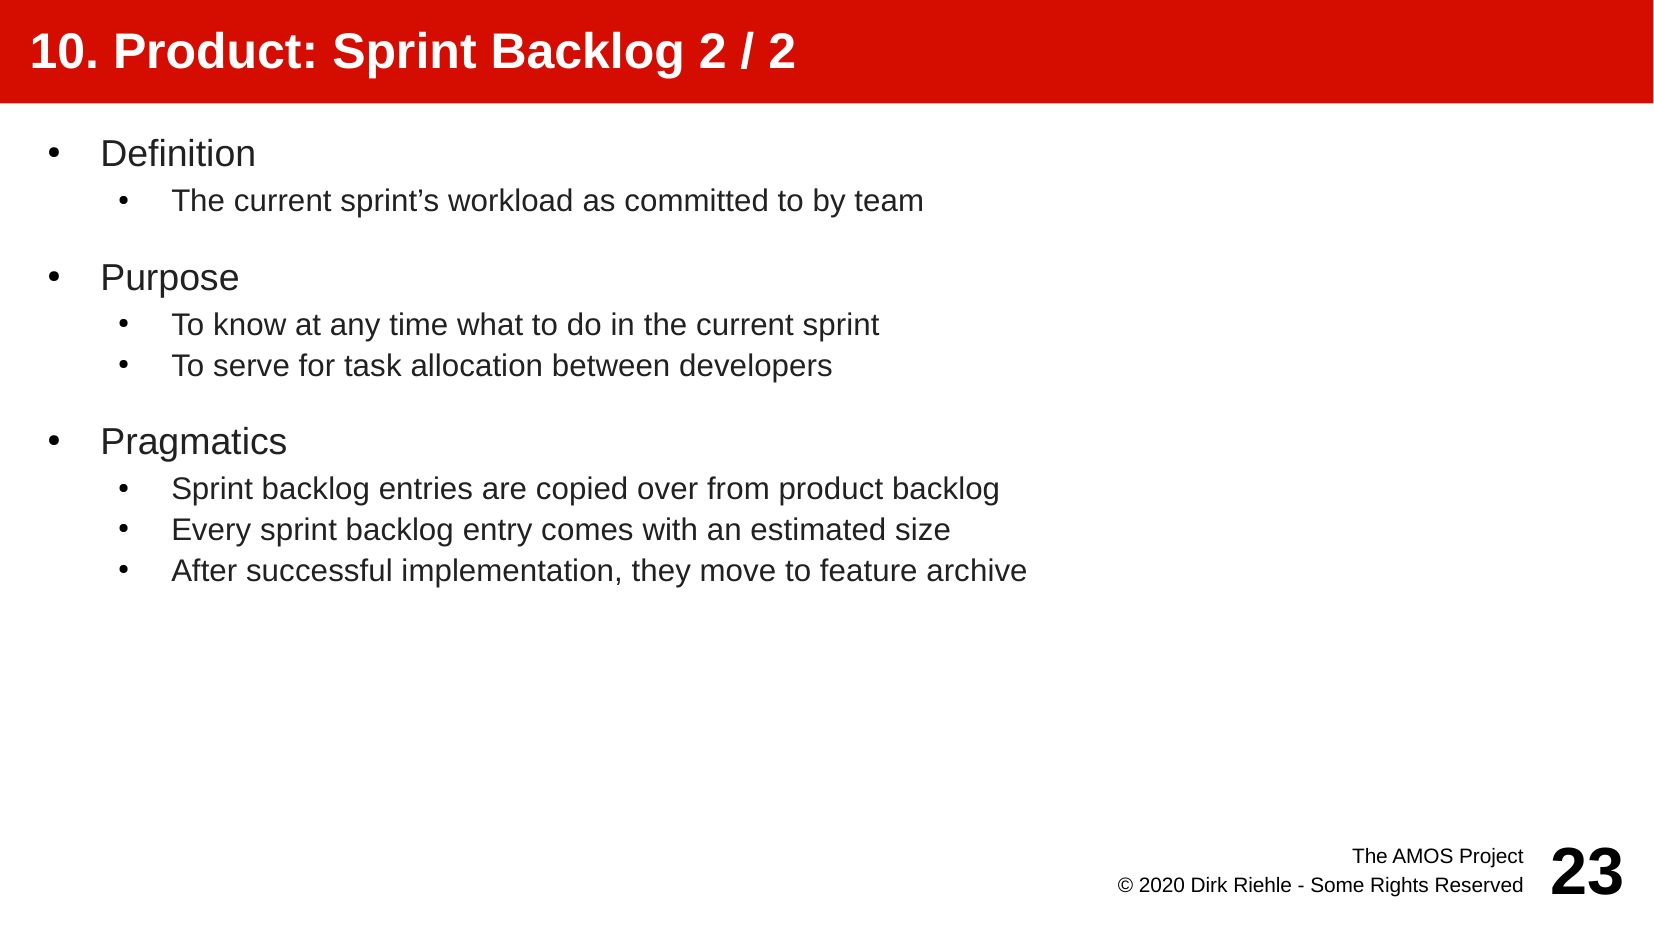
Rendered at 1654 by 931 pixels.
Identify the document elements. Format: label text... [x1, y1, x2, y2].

list Definition The current sprint’s workload as committed to by team Purpose To know at any time what to do in the current sprint To serve for task allocation between developers Pragmatics Sprint backlog entries are copied over from product backlog Every sprint backlog entry comes with an estimated size After successful implementation, they move to feature archive [29, 132, 1625, 813]
title 10. Product: Sprint Backlog 2 / 2 [0, 0, 1654, 104]
